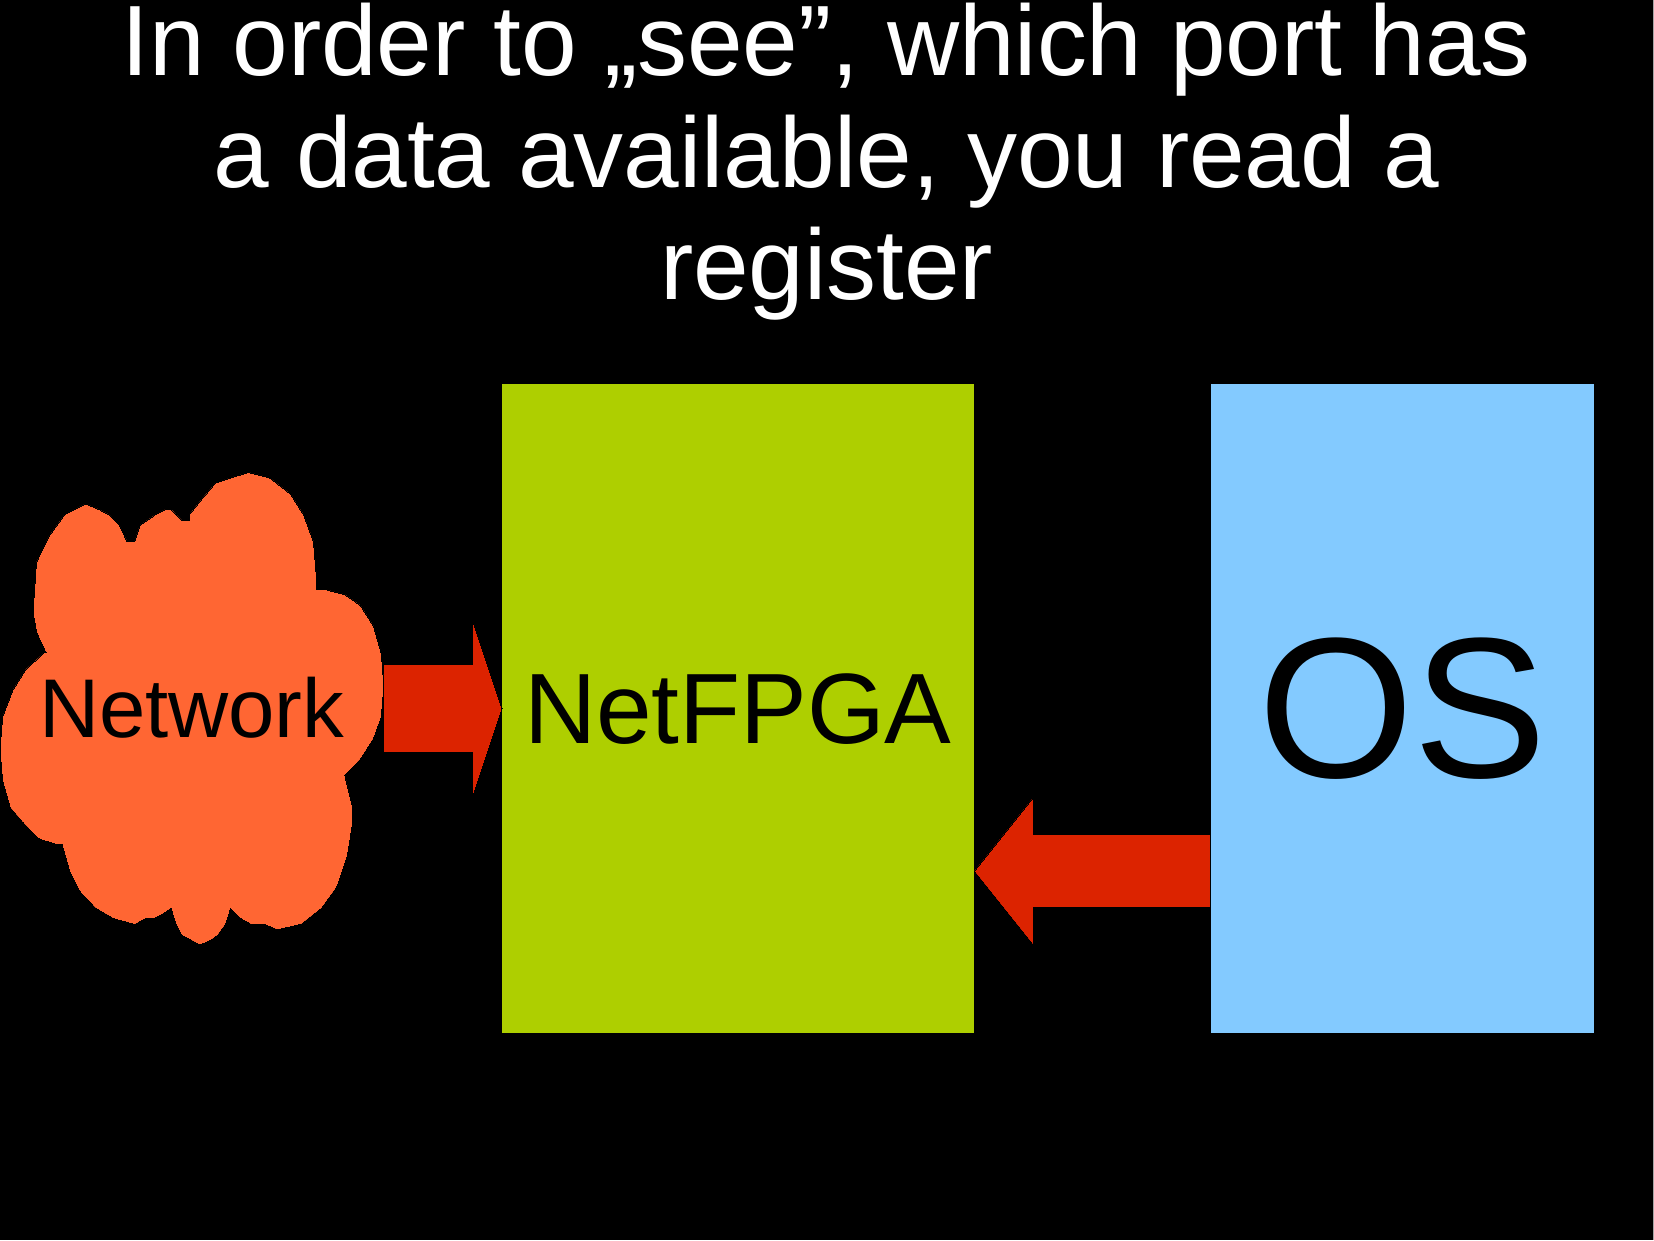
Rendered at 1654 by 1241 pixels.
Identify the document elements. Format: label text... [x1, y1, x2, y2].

text_box OS [1210, 383, 1595, 1034]
text_box [383, 620, 503, 798]
text_box [974, 797, 1211, 945]
text_box NetFPGA [501, 383, 975, 1034]
title In order to „see”, which port has a data available, you read a register [82, 41, 1571, 265]
text_box Network [0, 472, 384, 945]
